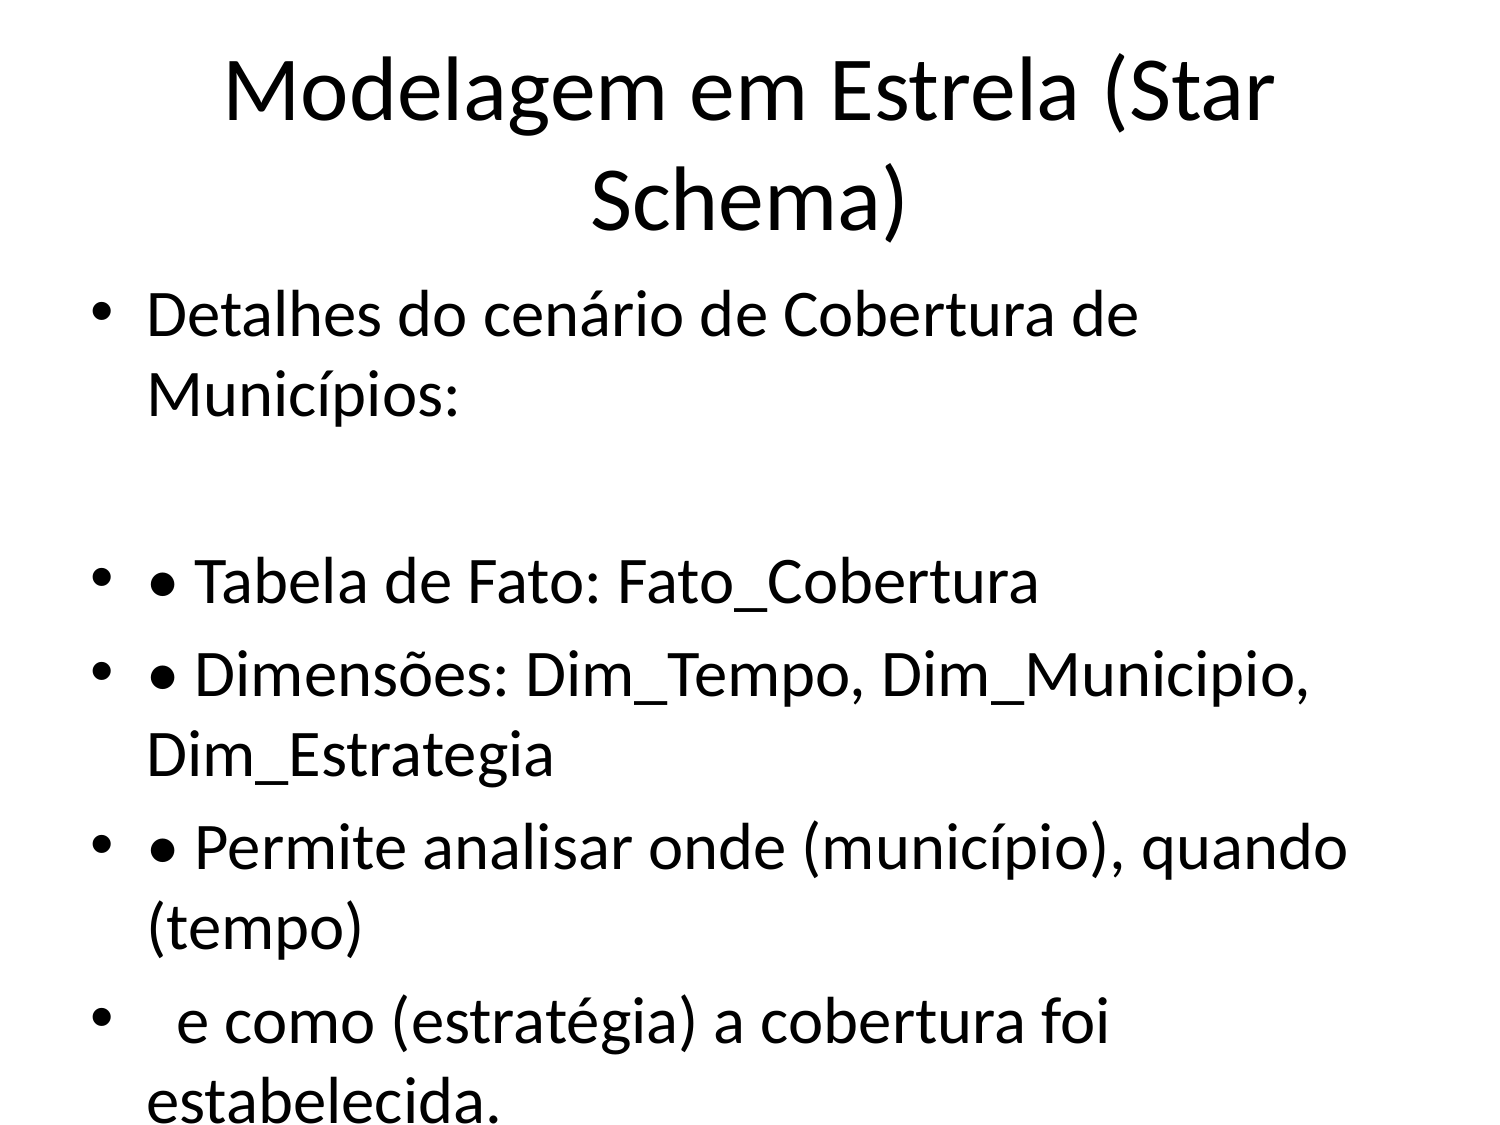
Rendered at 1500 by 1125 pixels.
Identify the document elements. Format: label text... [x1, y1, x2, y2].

list Detalhes do cenário de Cobertura de Municípios: • Tabela de Fato: Fato_Cobertura • Dimensões: Dim_Tempo, Dim_Municipio, Dim_Estrategia • Permite analisar onde (município), quando (tempo) e como (estratégia) a cobertura foi estabelecida. [75, 262, 1425, 1005]
title Modelagem em Estrela (Star Schema) [75, 45, 1425, 233]
